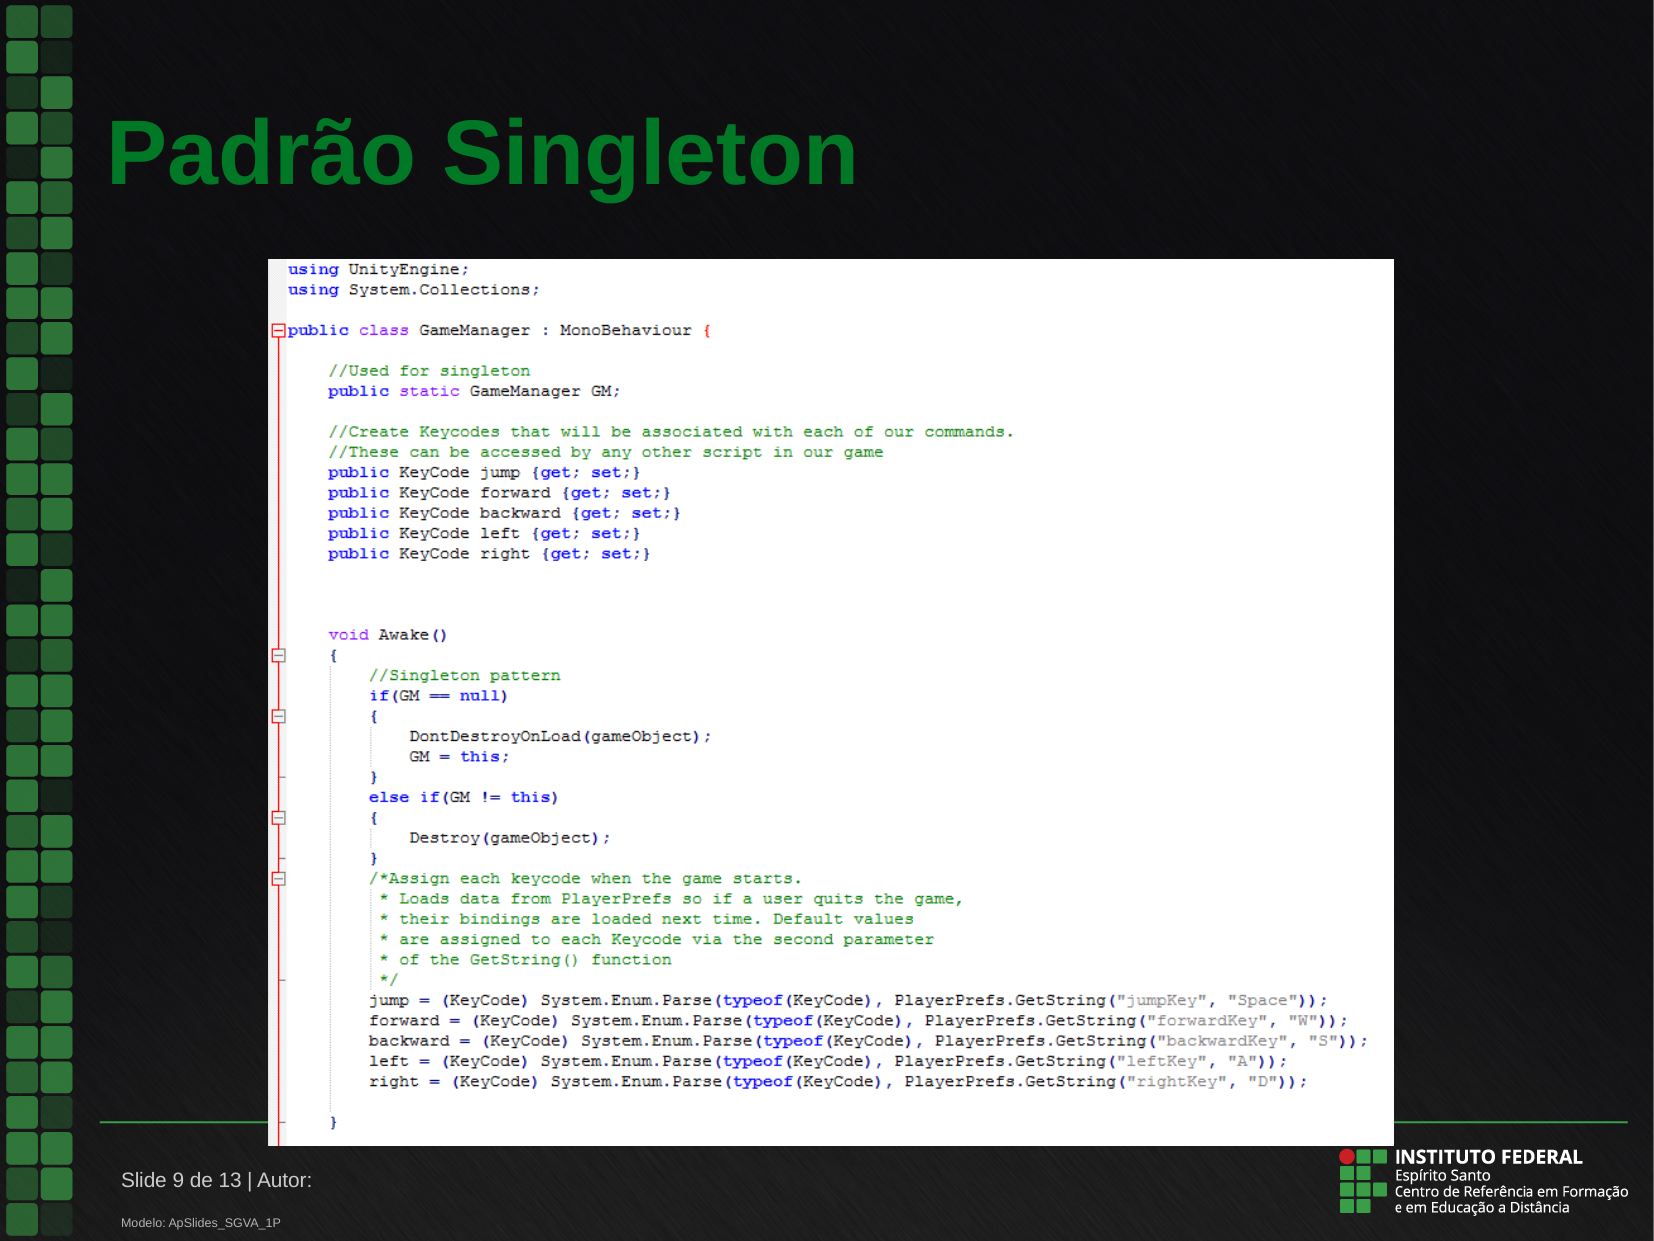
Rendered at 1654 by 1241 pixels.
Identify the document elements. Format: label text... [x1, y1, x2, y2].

title Padrão Singleton [106, 49, 1571, 257]
picture [0, 0, 1654, 1241]
